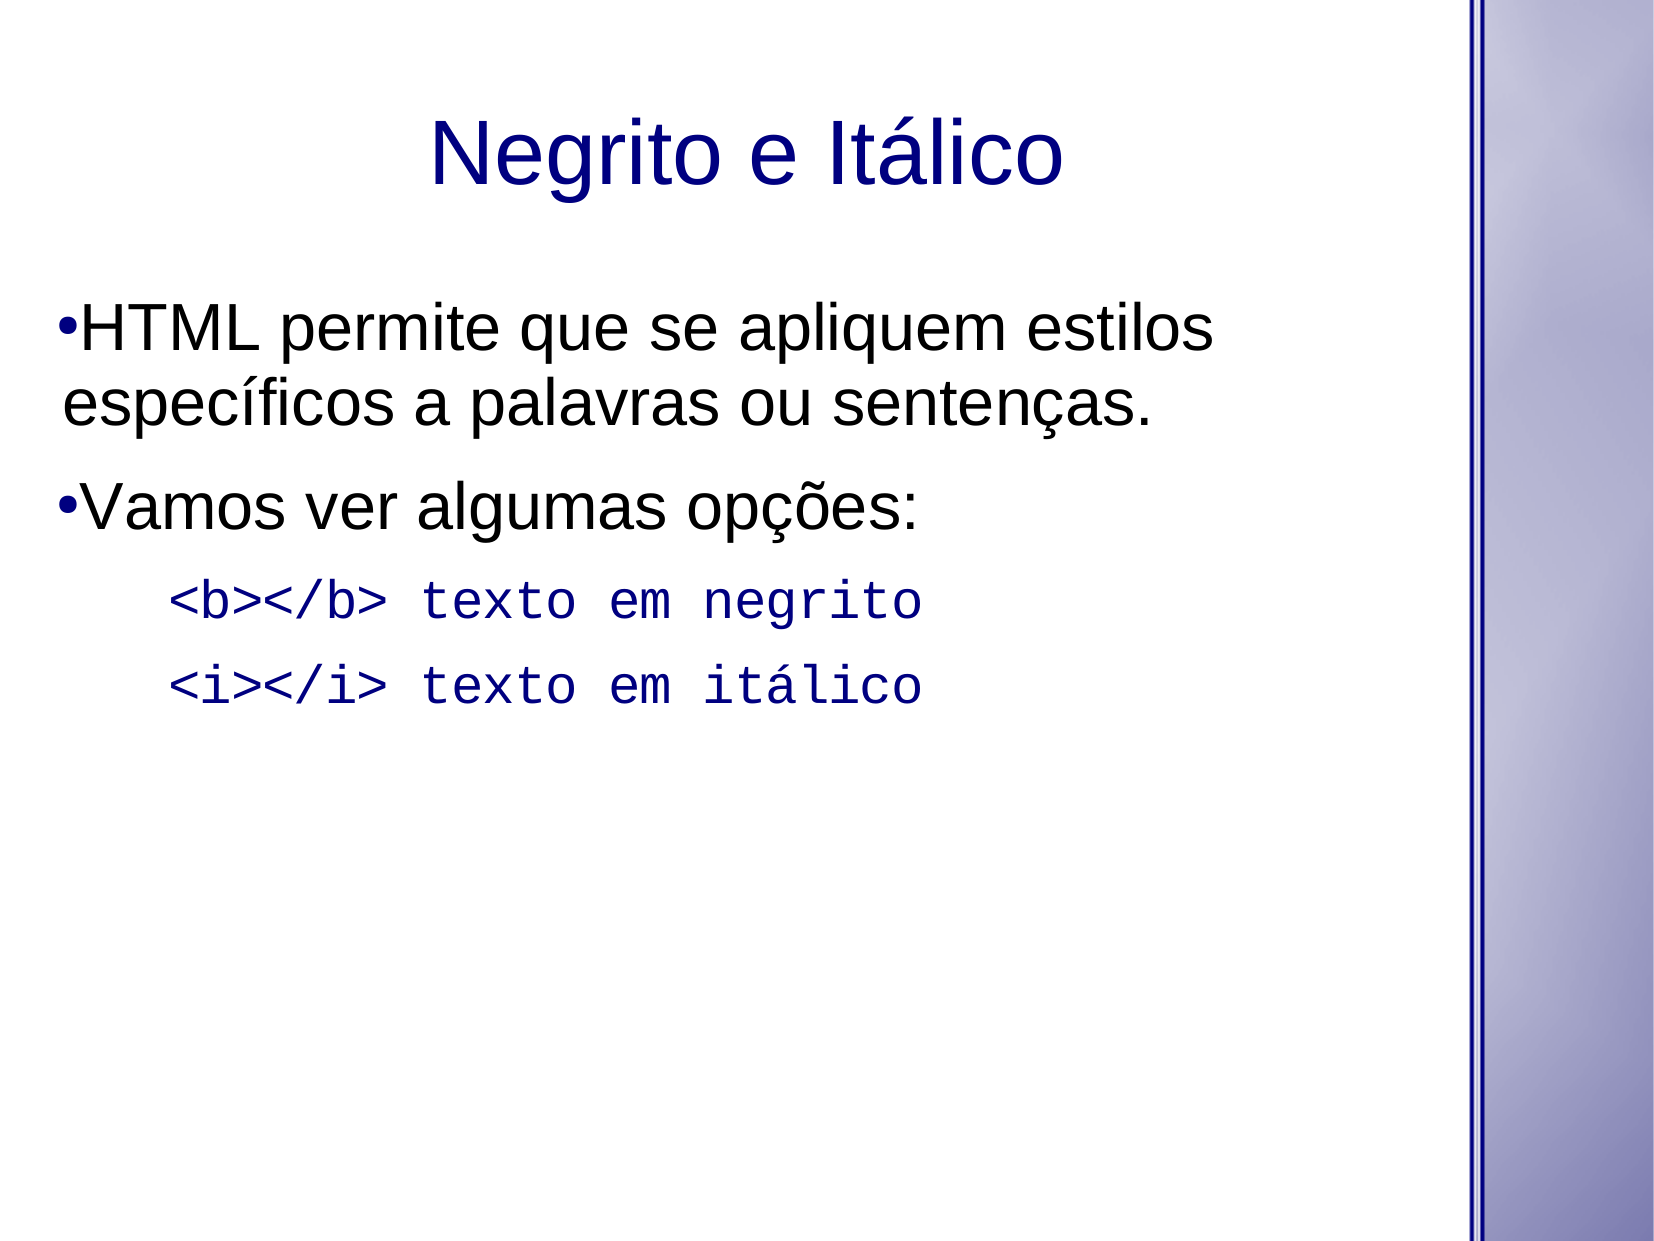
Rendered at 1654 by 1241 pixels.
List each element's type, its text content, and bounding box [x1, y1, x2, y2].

picture [0, 0, 1654, 1241]
title Negrito e Itálico [47, 49, 1447, 257]
list HTML permite que se apliquem estilos específicos a palavras ou sentenças. Vamos ver algumas opções: <b></b> texto em negrito <i></i> texto em itálico [47, 290, 1447, 1109]
